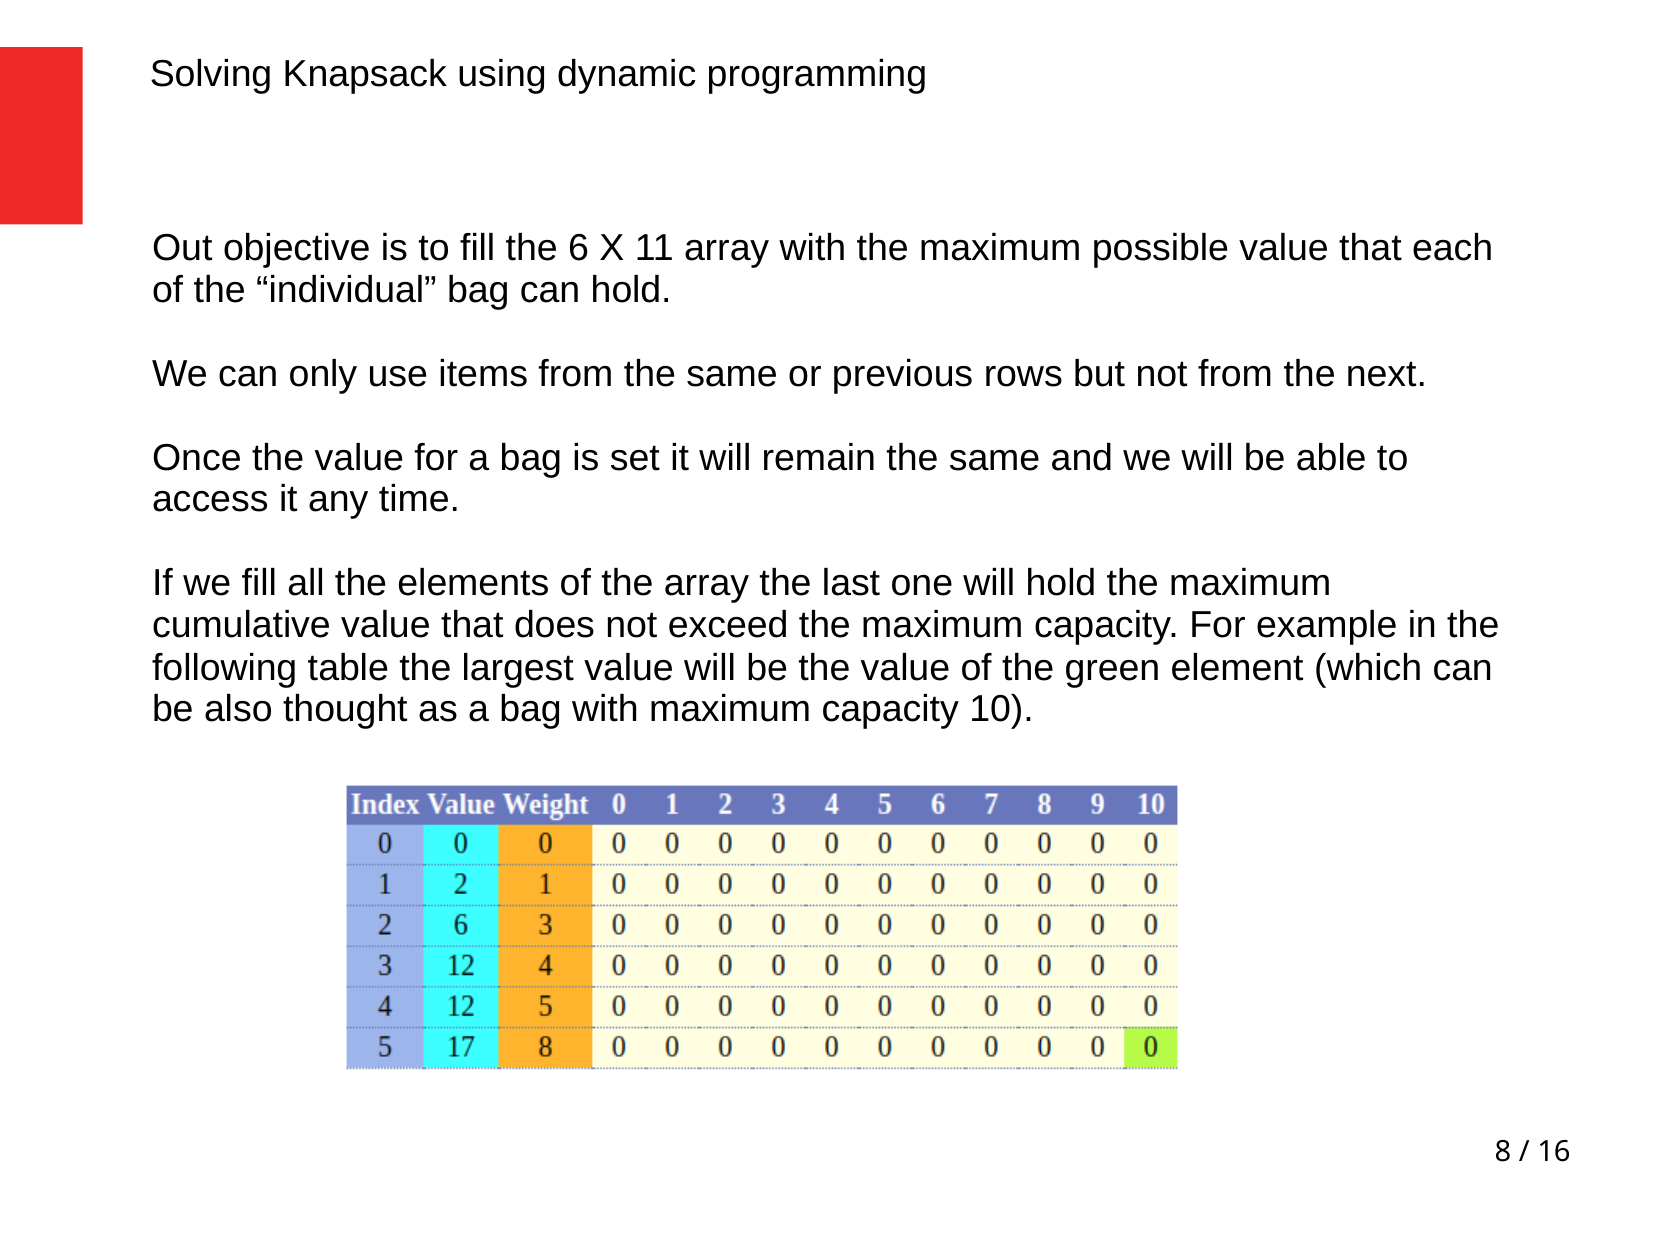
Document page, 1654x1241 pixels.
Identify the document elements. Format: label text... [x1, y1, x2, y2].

text_box Solving Knapsack using dynamic programming [135, 45, 961, 102]
text_box Out objective is to fill the 6 X 11 array with the maximum possible value that each of the “individual” bag can hold. We can only use items from the same or previous rows but not from the next. Once the value for a bag is set it will remain the same and we will be able to access it any time. If we fill all the elements of the array the last one will hold the maximum cumulative value that does not exceed the maximum capacity. For example in the following table the largest value will be the value of the green element (which can be also thought as a bag with maximum capacity 10). [137, 218, 1516, 738]
picture [336, 775, 1198, 1085]
